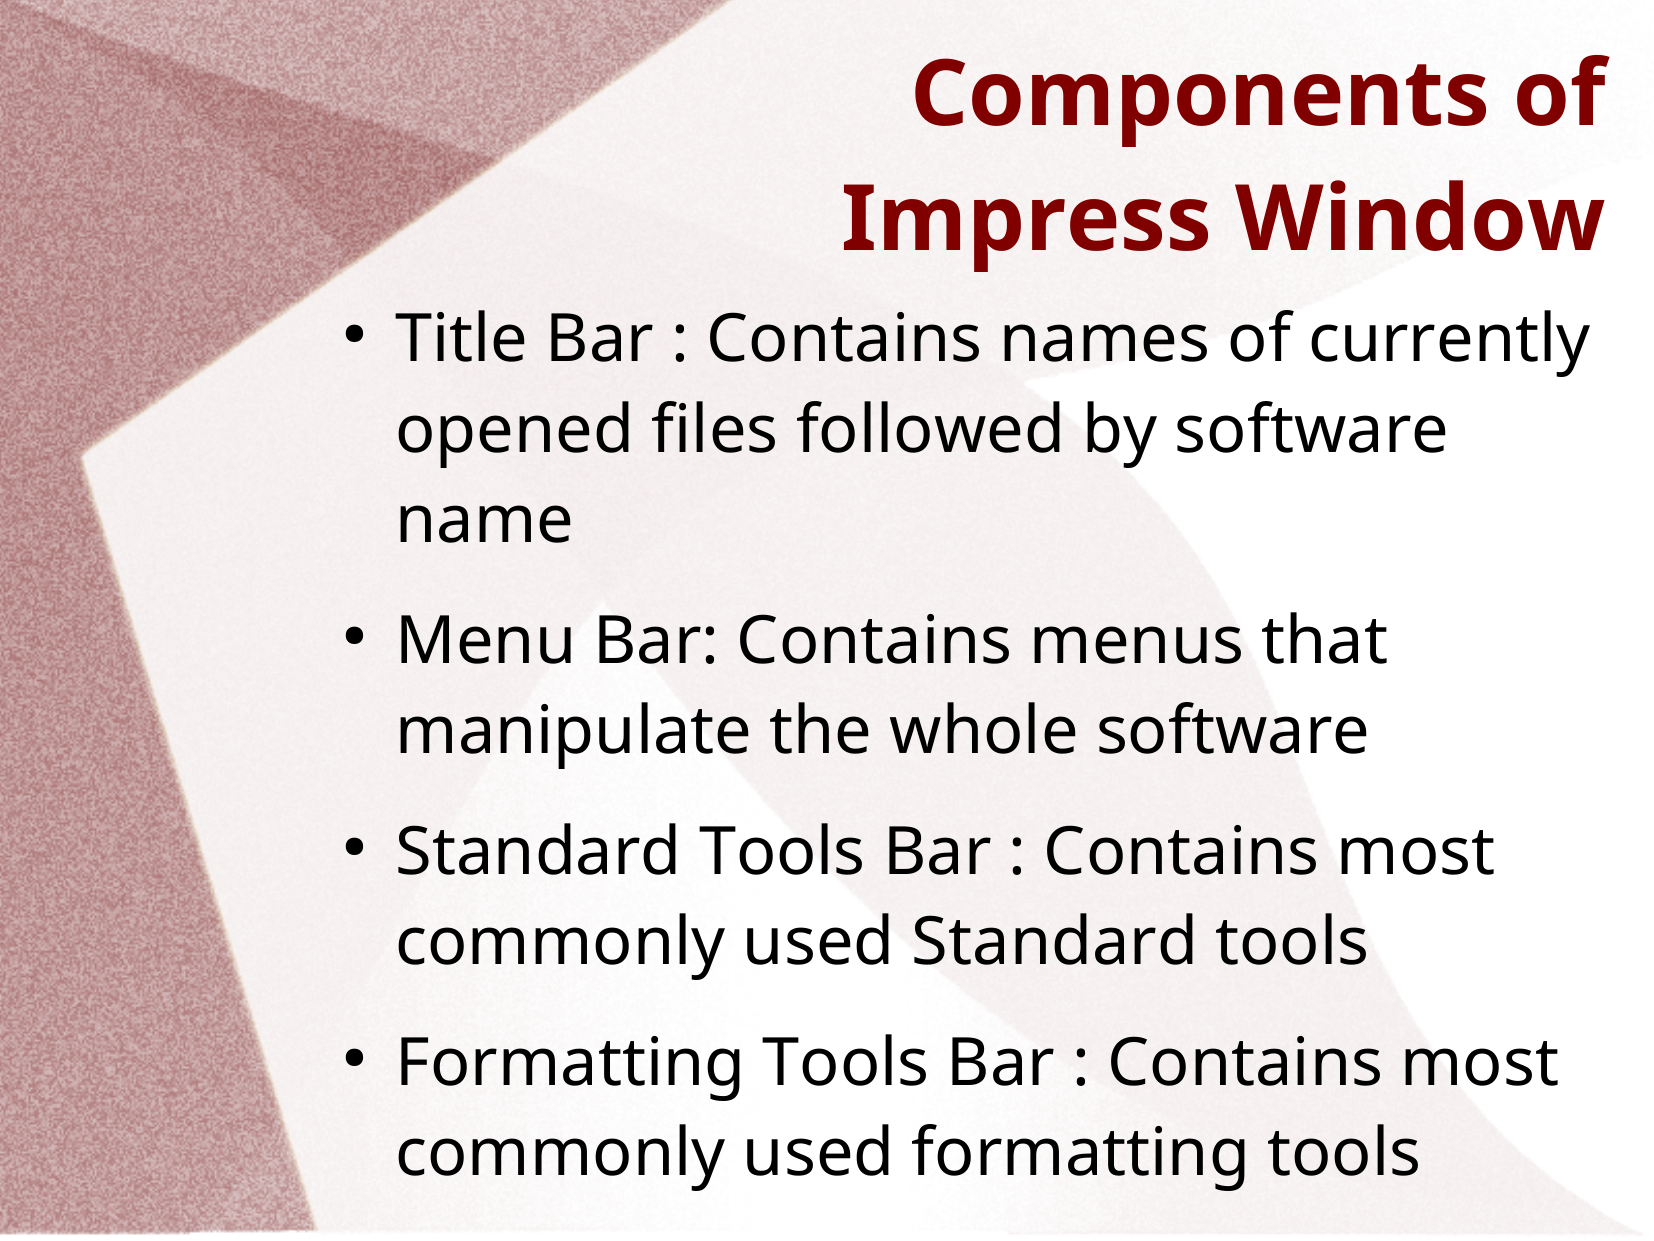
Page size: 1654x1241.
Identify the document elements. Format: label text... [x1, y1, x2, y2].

list Title Bar : Contains names of currently opened files followed by software name Menu Bar: Contains menus that manipulate the whole software Standard Tools Bar : Contains most commonly used Standard tools Formatting Tools Bar : Contains most commonly used formatting tools [324, 290, 1601, 1078]
title Components of Impress Window [596, 49, 1607, 257]
picture [0, 0, 1654, 1241]
